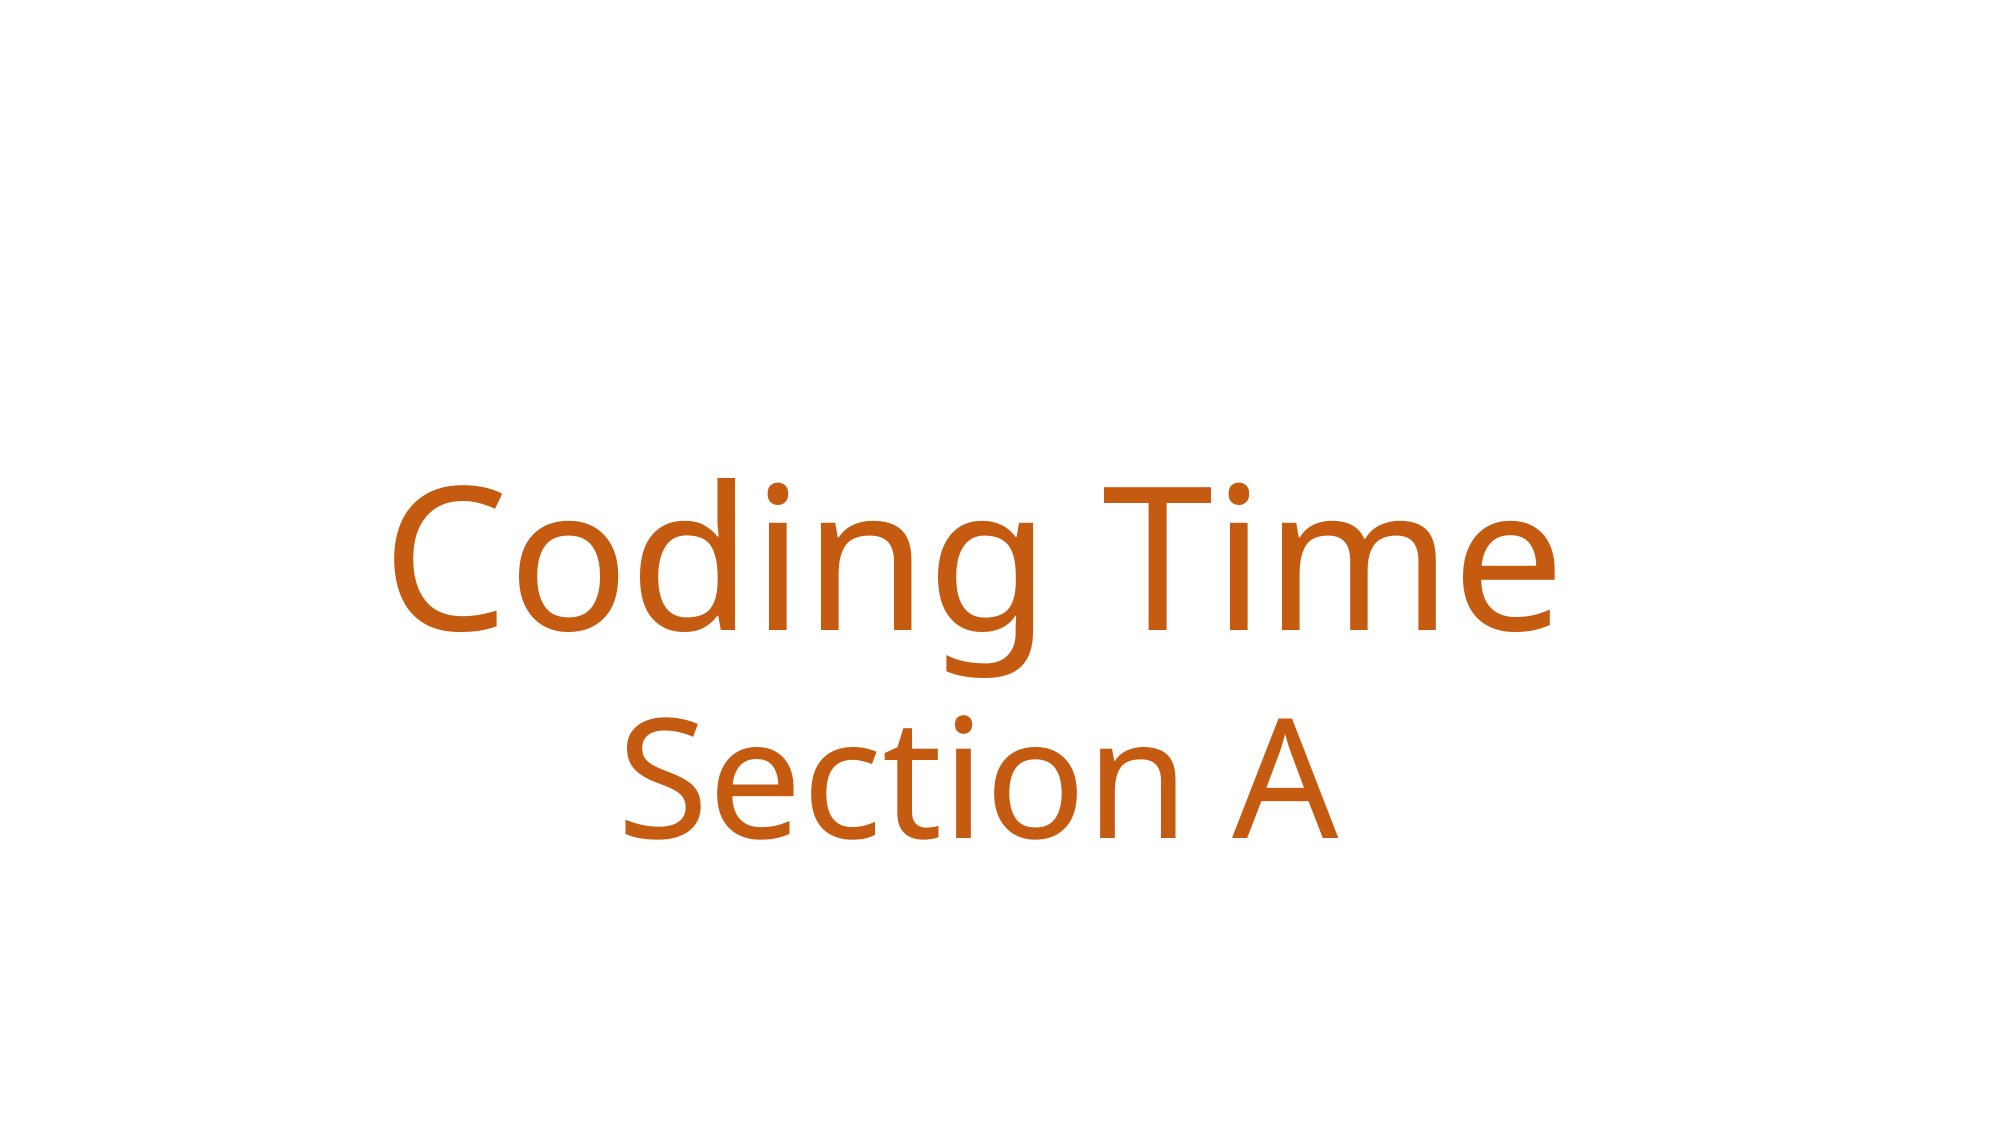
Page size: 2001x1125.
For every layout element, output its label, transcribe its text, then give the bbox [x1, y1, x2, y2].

list Coding Time Section A [137, 249, 1863, 1014]
